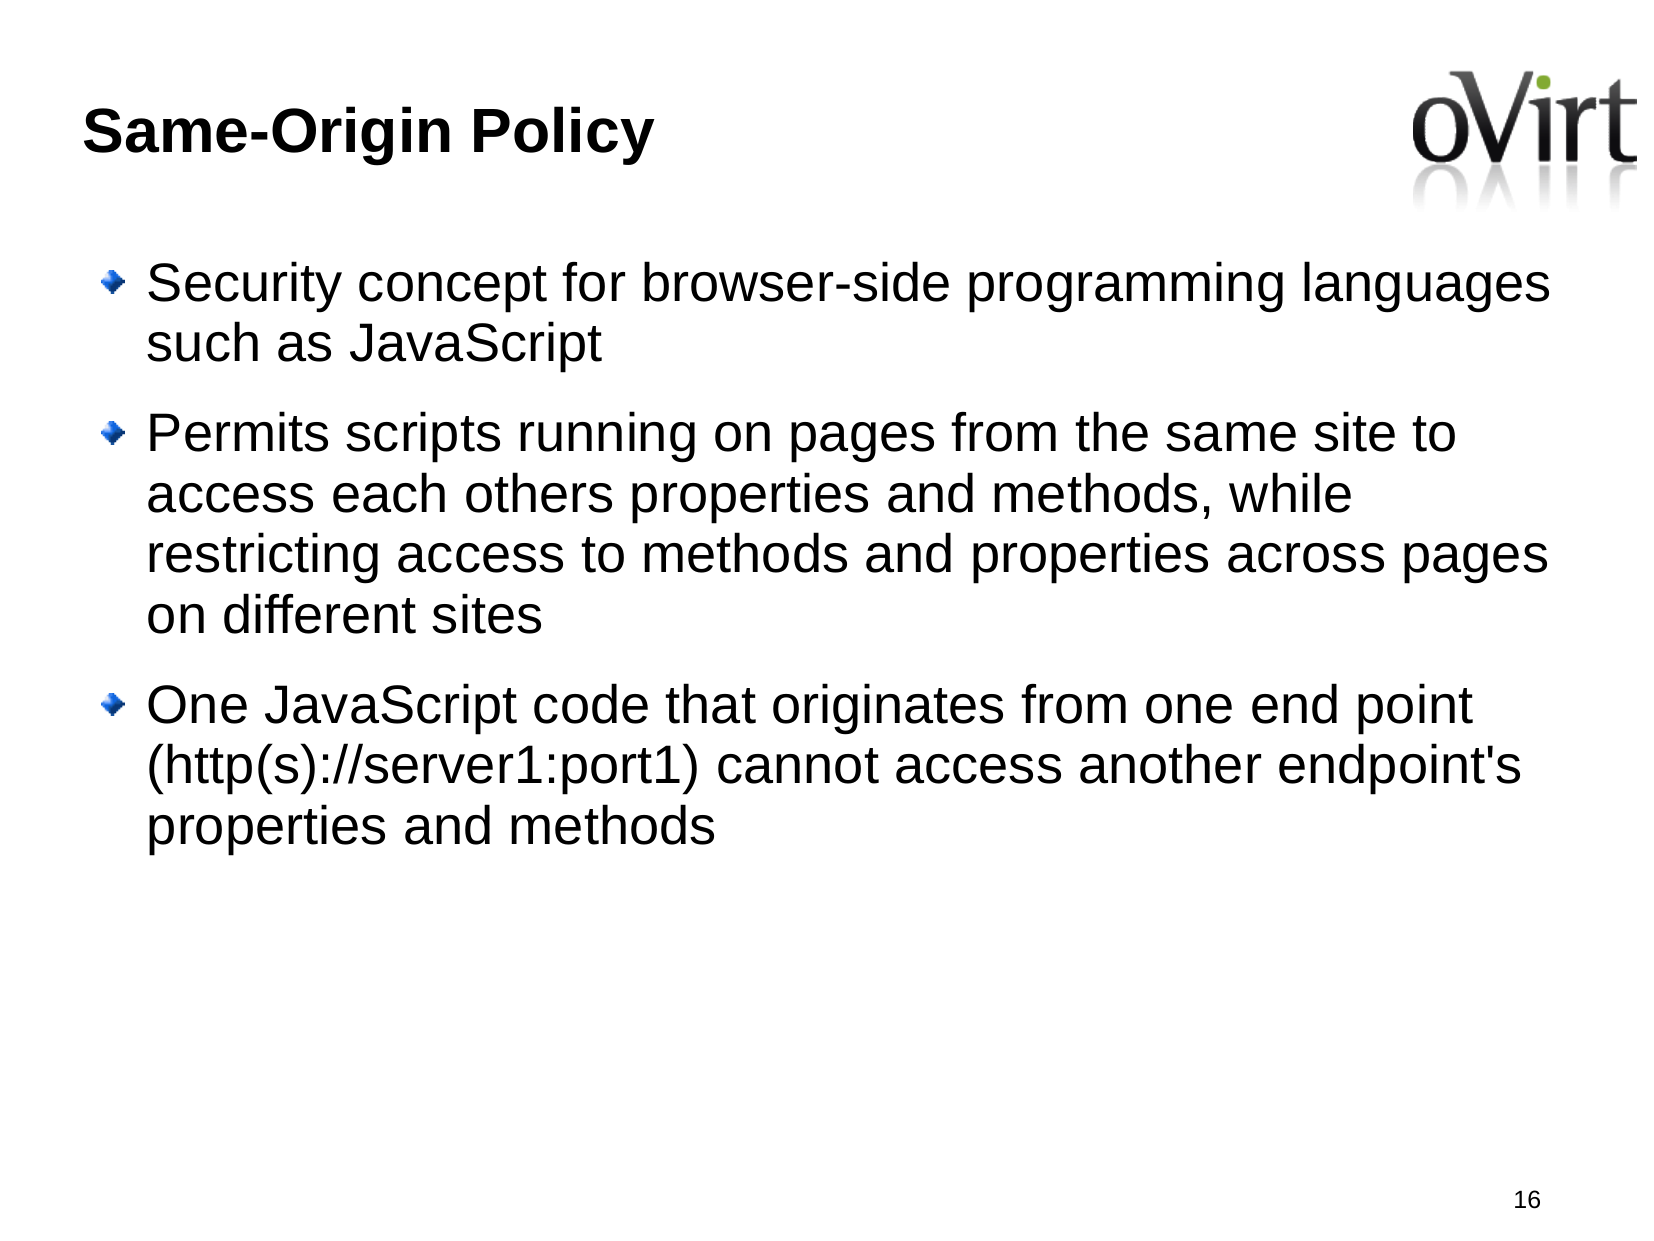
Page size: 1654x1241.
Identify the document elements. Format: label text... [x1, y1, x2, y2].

picture [1413, 63, 1637, 212]
list Security concept for browser-side programming languages such as JavaScript Permits scripts running on pages from the same site to access each others properties and methods, while restricting access to methods and properties across pages on different sites One JavaScript code that originates from one end point (http(s)://server1:port1) cannot access another endpoint's properties and methods [86, 251, 1576, 1046]
title Same-Origin Policy [82, 37, 1303, 226]
